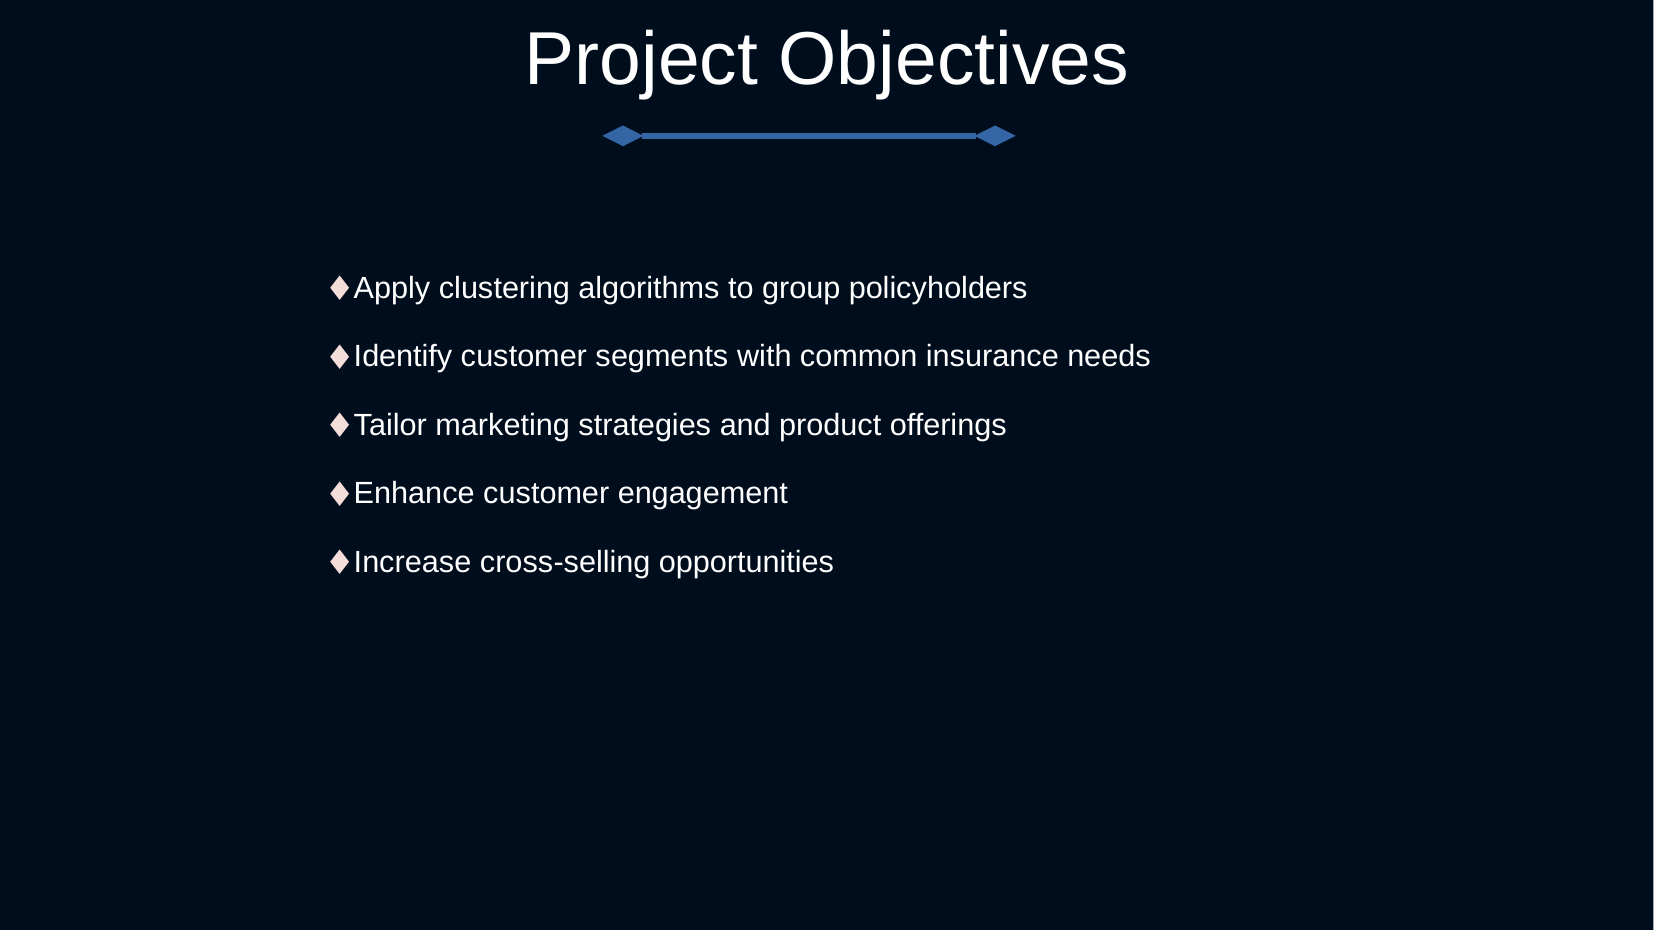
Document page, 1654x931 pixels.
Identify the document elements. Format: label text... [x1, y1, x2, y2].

title Project Objectives [0, 0, 1654, 119]
list Apply clustering algorithms to group policyholders Identify customer segments with common insurance needs Tailor marketing strategies and product offerings Enhance customer engagement Increase cross-selling opportunities [324, 236, 1300, 580]
